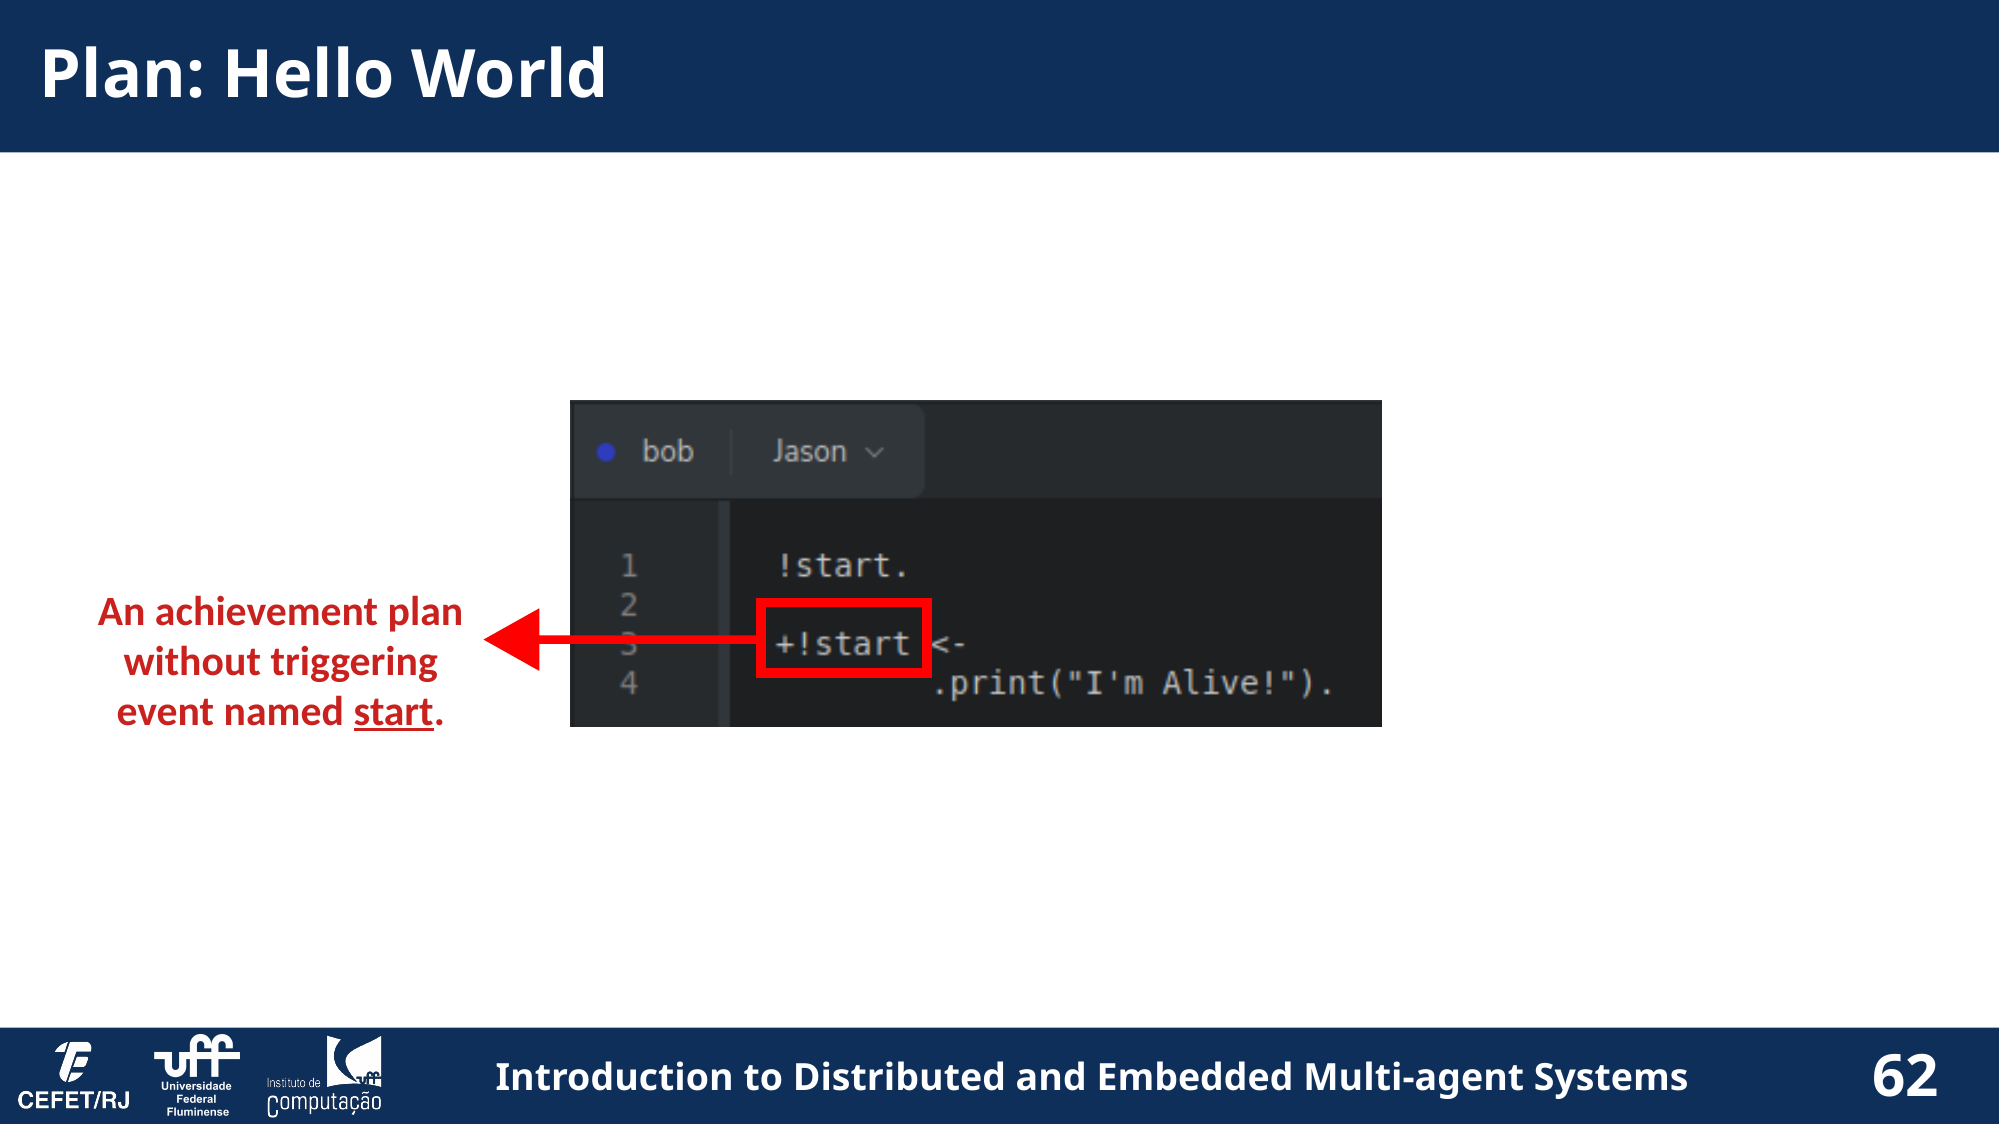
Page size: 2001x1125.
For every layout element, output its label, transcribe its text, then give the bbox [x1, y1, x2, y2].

picture [18, 1021, 129, 1125]
picture [265, 1033, 383, 1118]
text_box An achievement plan without triggering event named start. [77, 576, 484, 742]
picture [153, 1033, 241, 1121]
text_box Plan: Hello World [25, 23, 1999, 119]
picture [570, 400, 1382, 727]
picture [766, 607, 922, 668]
text_box [484, 608, 761, 671]
